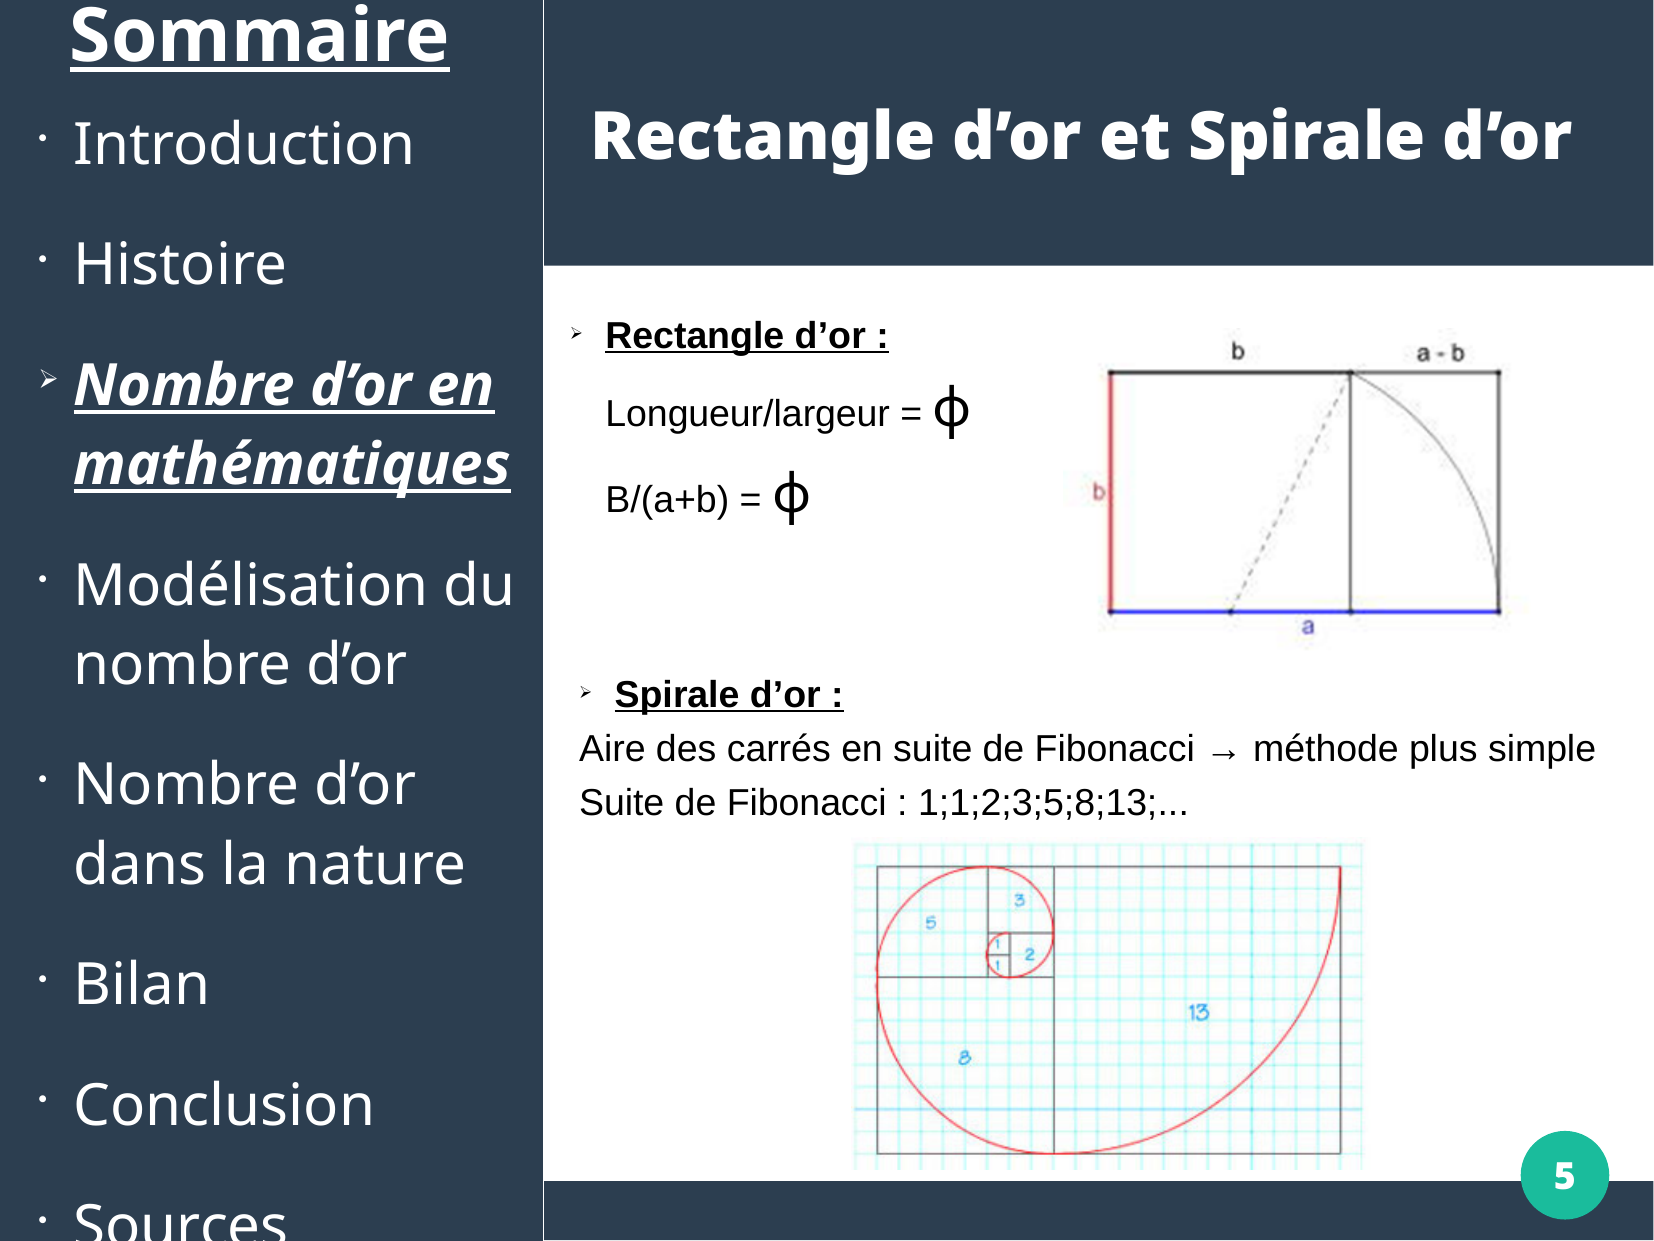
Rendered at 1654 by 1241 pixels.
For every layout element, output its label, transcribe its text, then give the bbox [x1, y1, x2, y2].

text_box Spirale d’or : Aire des carrés en suite de Fibonacci → méthode plus simple Suite de Fibonacci : 1;1;2;3;5;8;13;... [564, 666, 1654, 934]
text_box Rectangle d’or : Longueur/largeur = ϕ B/(a+b) = ϕ [555, 307, 1501, 896]
text_box Introduction Histoire Nombre d’or en mathématiques Modélisation du nombre d’or Nombre d’or dans la nature Bilan Conclusion Sources [23, 94, 556, 1241]
picture [850, 837, 1371, 1170]
picture [1062, 327, 1554, 662]
title Rectangle d’or et Spirale d’or [590, 55, 1654, 213]
text_box [0, 0, 544, 1241]
text_box Sommaire [0, 0, 532, 83]
